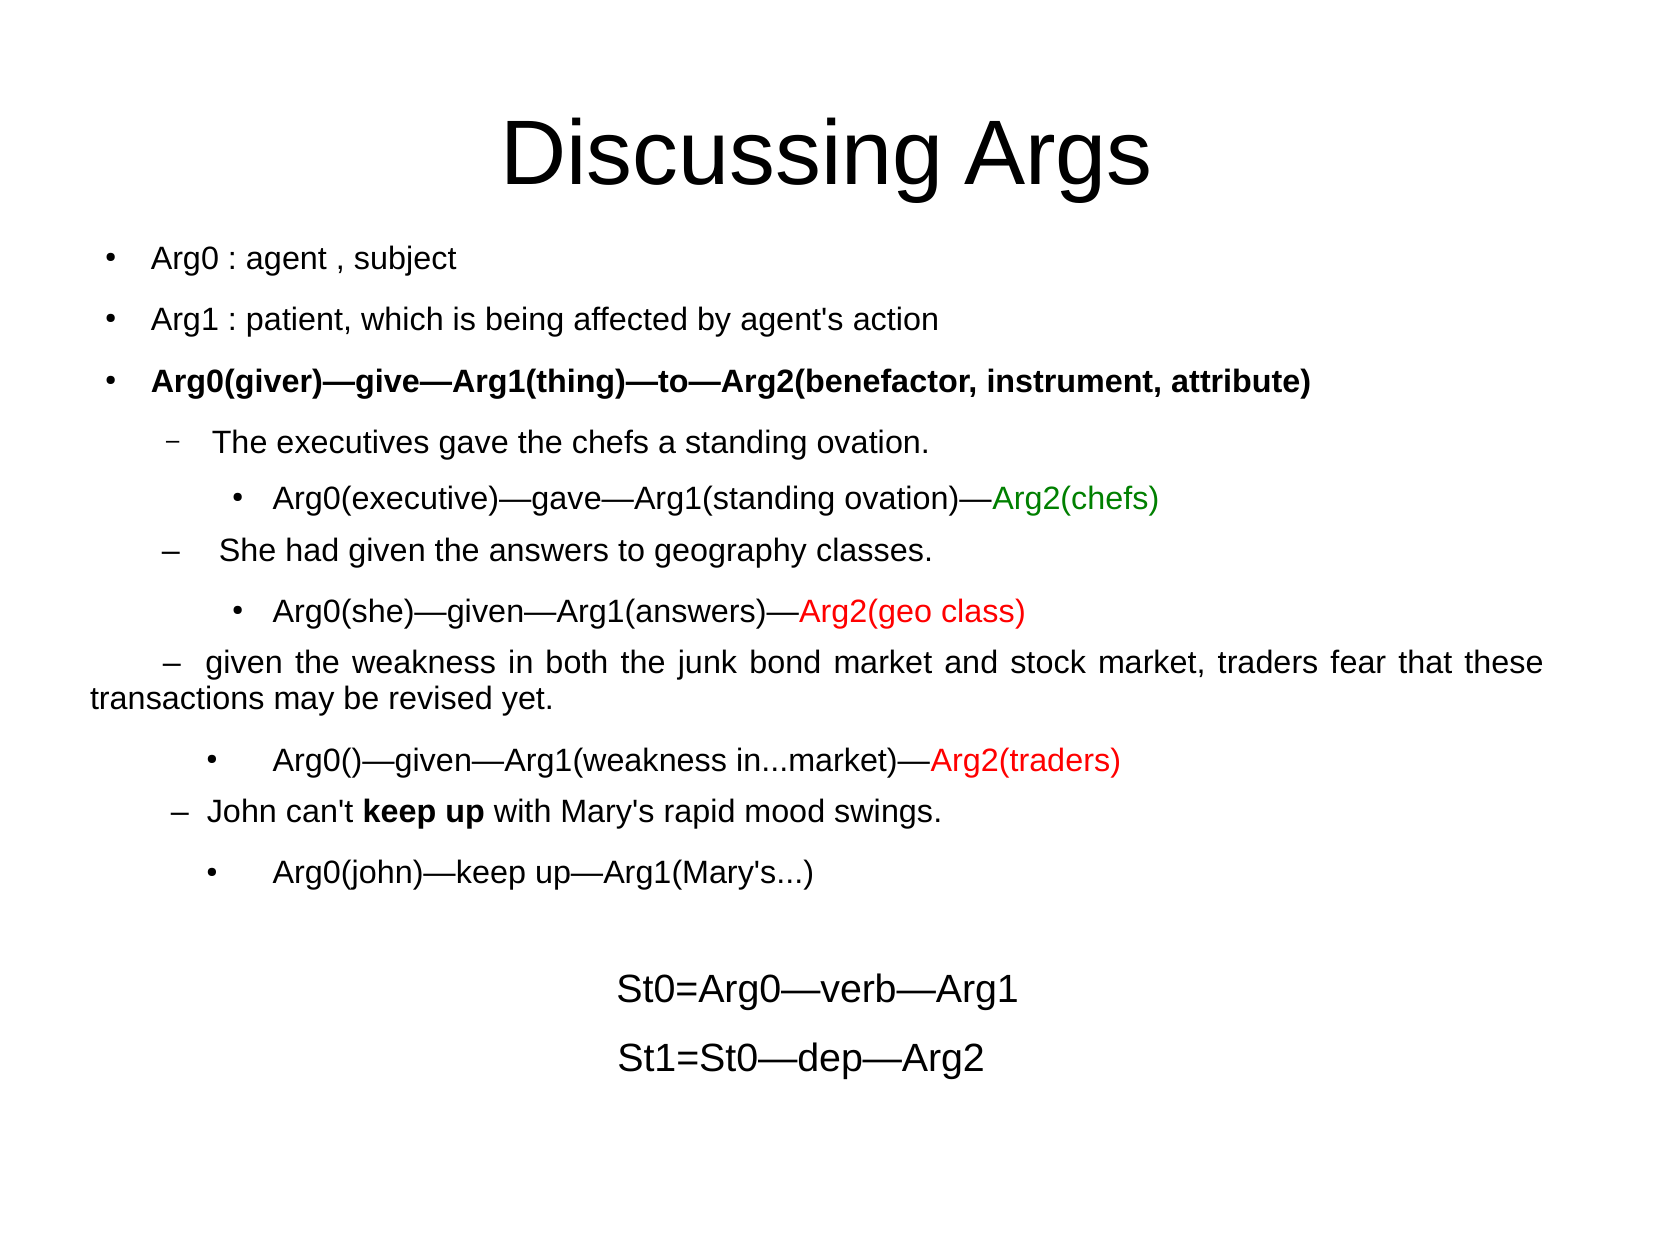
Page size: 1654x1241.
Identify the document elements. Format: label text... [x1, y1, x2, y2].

title Discussing Args [82, 49, 1571, 257]
list Arg0 : agent , subject Arg1 : patient, which is being affected by agent's action Arg0(giver)—give—Arg1(thing)—to—Arg2(benefactor, instrument, attribute) The executives gave the chefs a standing ovation. Arg0(executive)—gave—Arg1(standing ovation)—Arg2(chefs) – She had given the answers to geography classes. Arg0(she)—given—Arg1(answers)—Arg2(geo class) – given the weakness in both the junk bond market and stock market, traders fear that these transactions may be revised yet. Arg0()—given—Arg1(weakness in...market)—Arg2(traders) – John can't keep up with Mary's rapid mood swings. Arg0(john)—keep up—Arg1(Mary's...) St0=Arg0—verb—Arg1 St1=St0—dep—Arg2 [89, 240, 1546, 1150]
